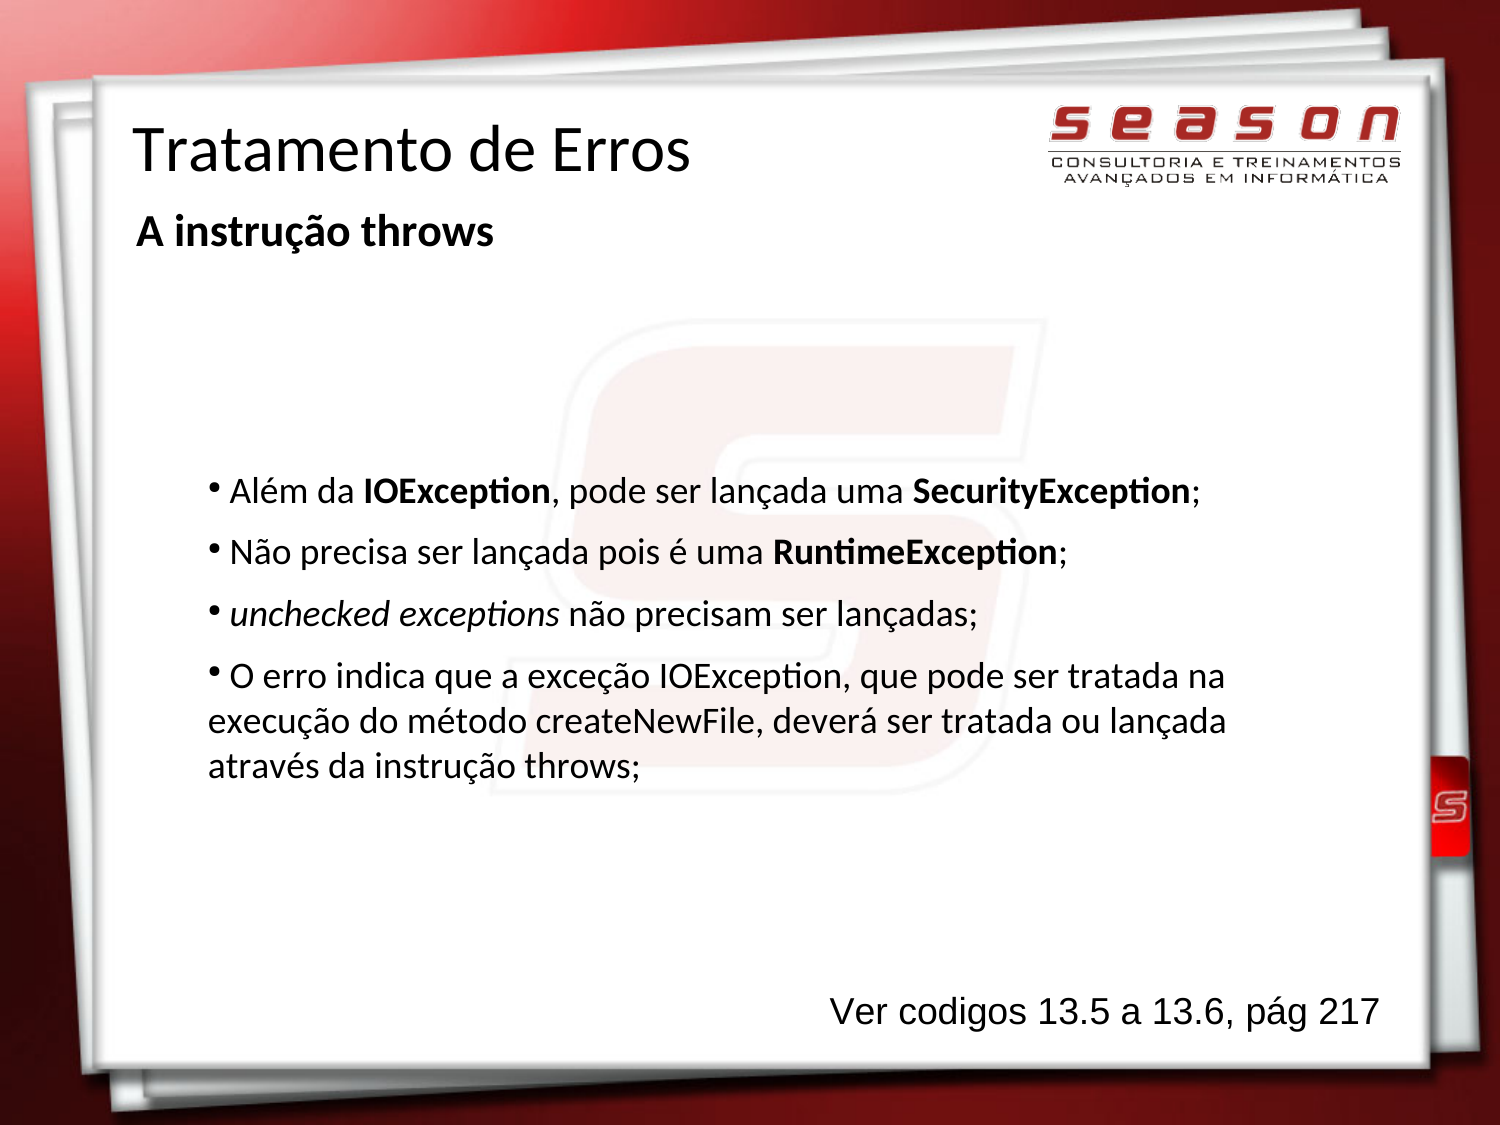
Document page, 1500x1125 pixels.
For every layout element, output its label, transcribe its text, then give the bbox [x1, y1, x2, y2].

title Tratamento de Erros [118, 33, 1394, 257]
text_box Além da IOException, pode ser lançada uma SecurityException; Não precisa ser lançada pois é uma RuntimeException; unchecked exceptions não precisam ser lançadas; O erro indica que a exceção IOException, que pode ser tratada na execução do método createNewFile, deverá ser tratada ou lançada através da instrução throws; [207, 357, 1328, 894]
text_box Ver codigos 13.5 a 13.6, pág 217 [673, 979, 1396, 1040]
picture [0, 0, 1500, 1125]
text_box A instrução throws [119, 200, 1240, 256]
